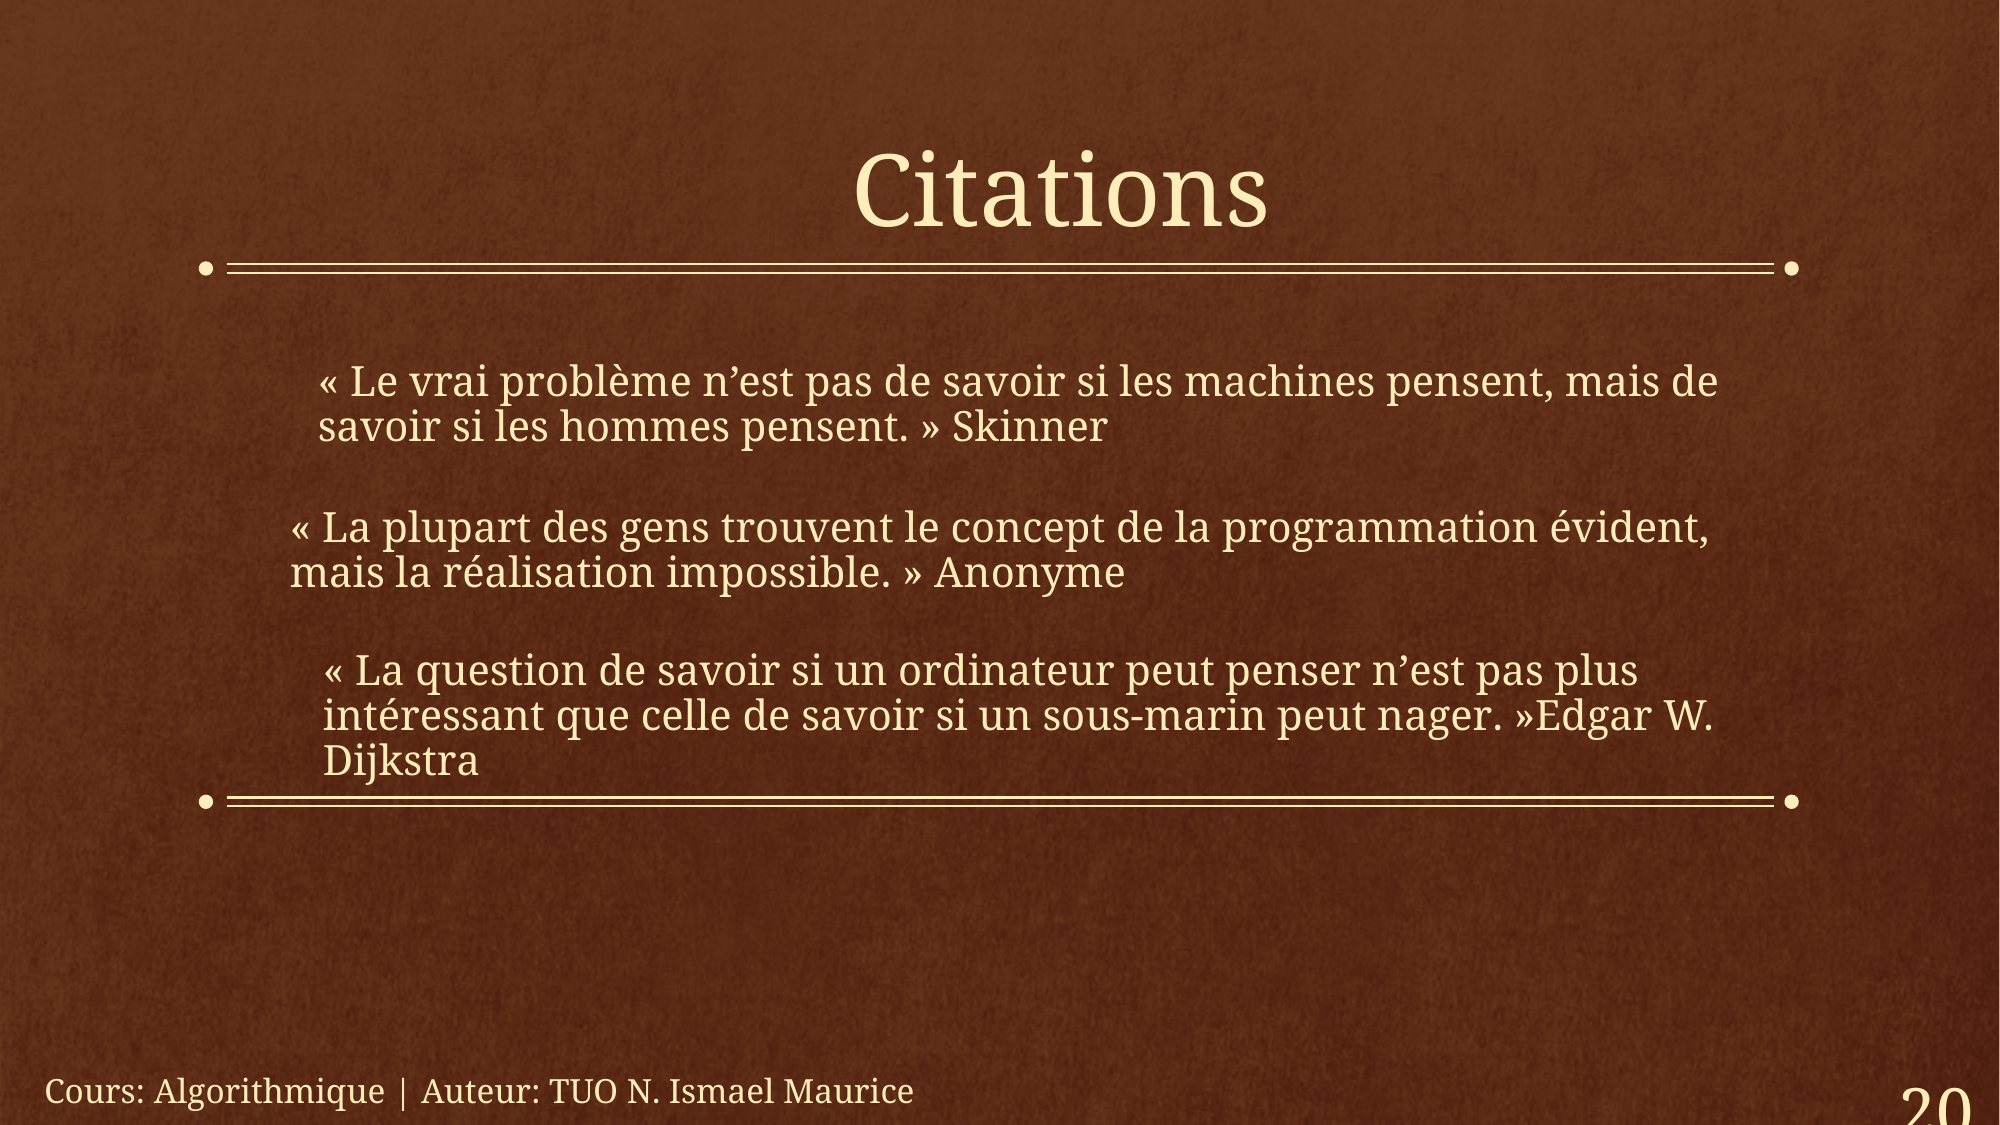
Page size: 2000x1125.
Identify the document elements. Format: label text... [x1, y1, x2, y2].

text_box Citations [287, 0, 1836, 256]
text_box Cours: Algorithmique | Auteur: TUO N. Ismael Maurice [29, 1062, 1246, 1113]
text_box « La question de savoir si un ordinateur peut penser n’est pas plus intéressant que celle de savoir si un sous-marin peut nager. »Edgar W. Dijkstra [256, 642, 1781, 764]
text_box [1883, 1062, 2000, 1113]
text_box « La plupart des gens trouvent le concept de la programmation évident, mais la réalisation impossible. » Anonyme [226, 482, 1773, 604]
title « Le vrai problème n’est pas de savoir si les machines pensent, mais de savoir si les hommes pensent. » Skinner [256, 311, 1781, 458]
